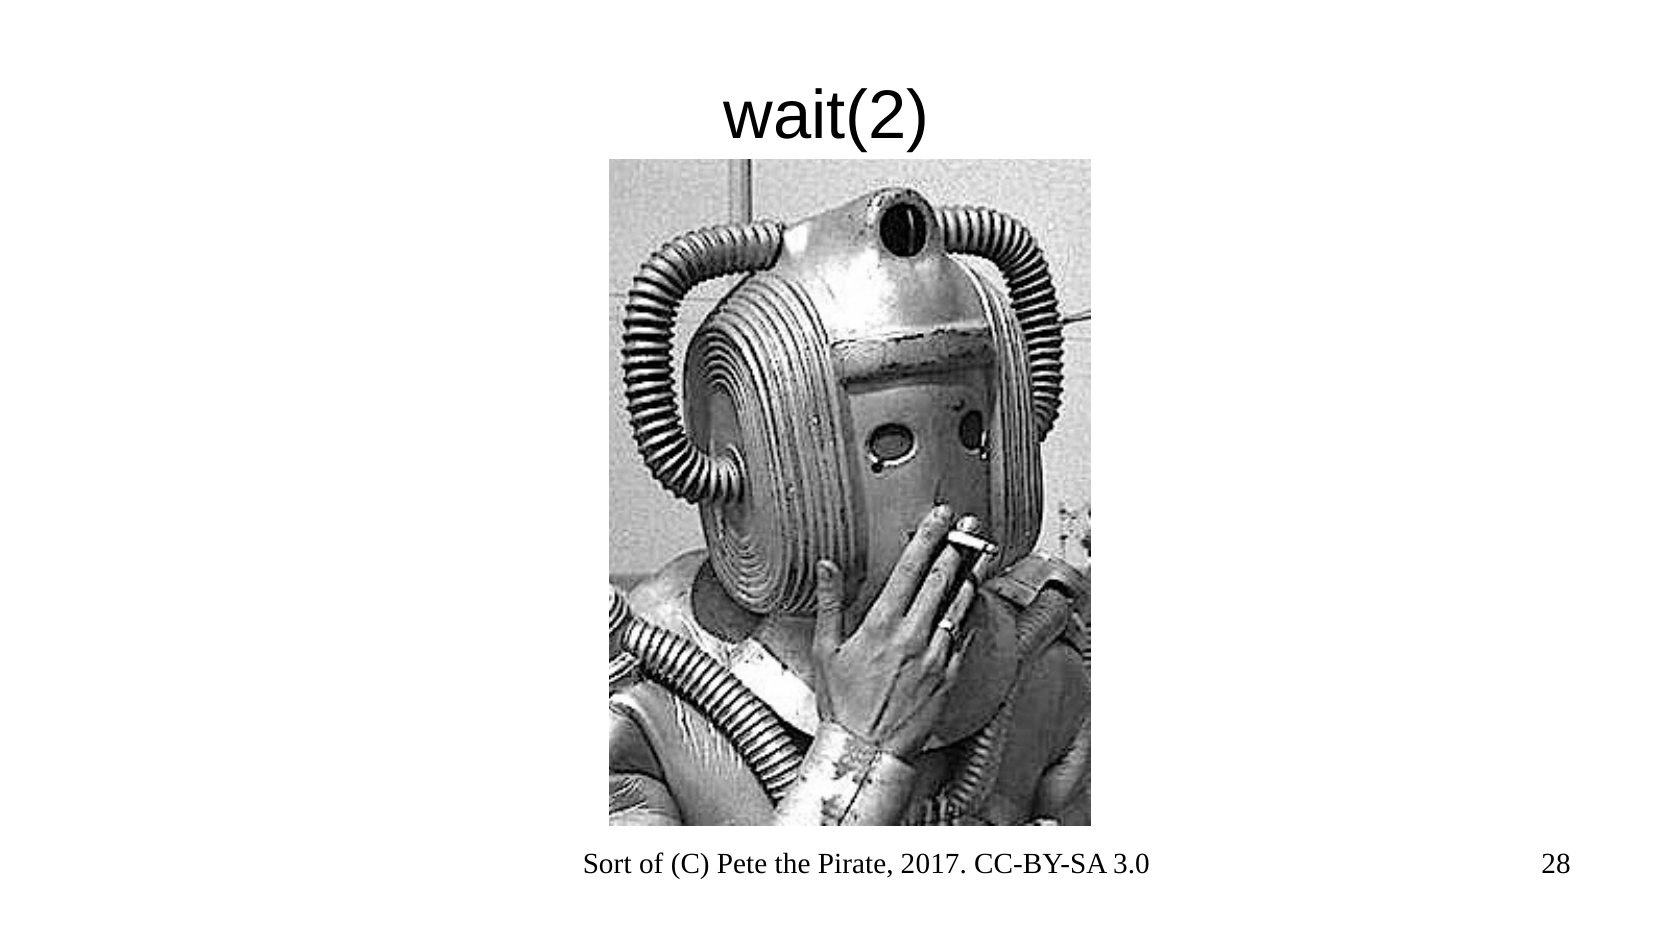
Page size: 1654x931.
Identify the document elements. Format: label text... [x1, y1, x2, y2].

title wait(2) [82, 37, 1571, 193]
picture [609, 159, 1091, 826]
